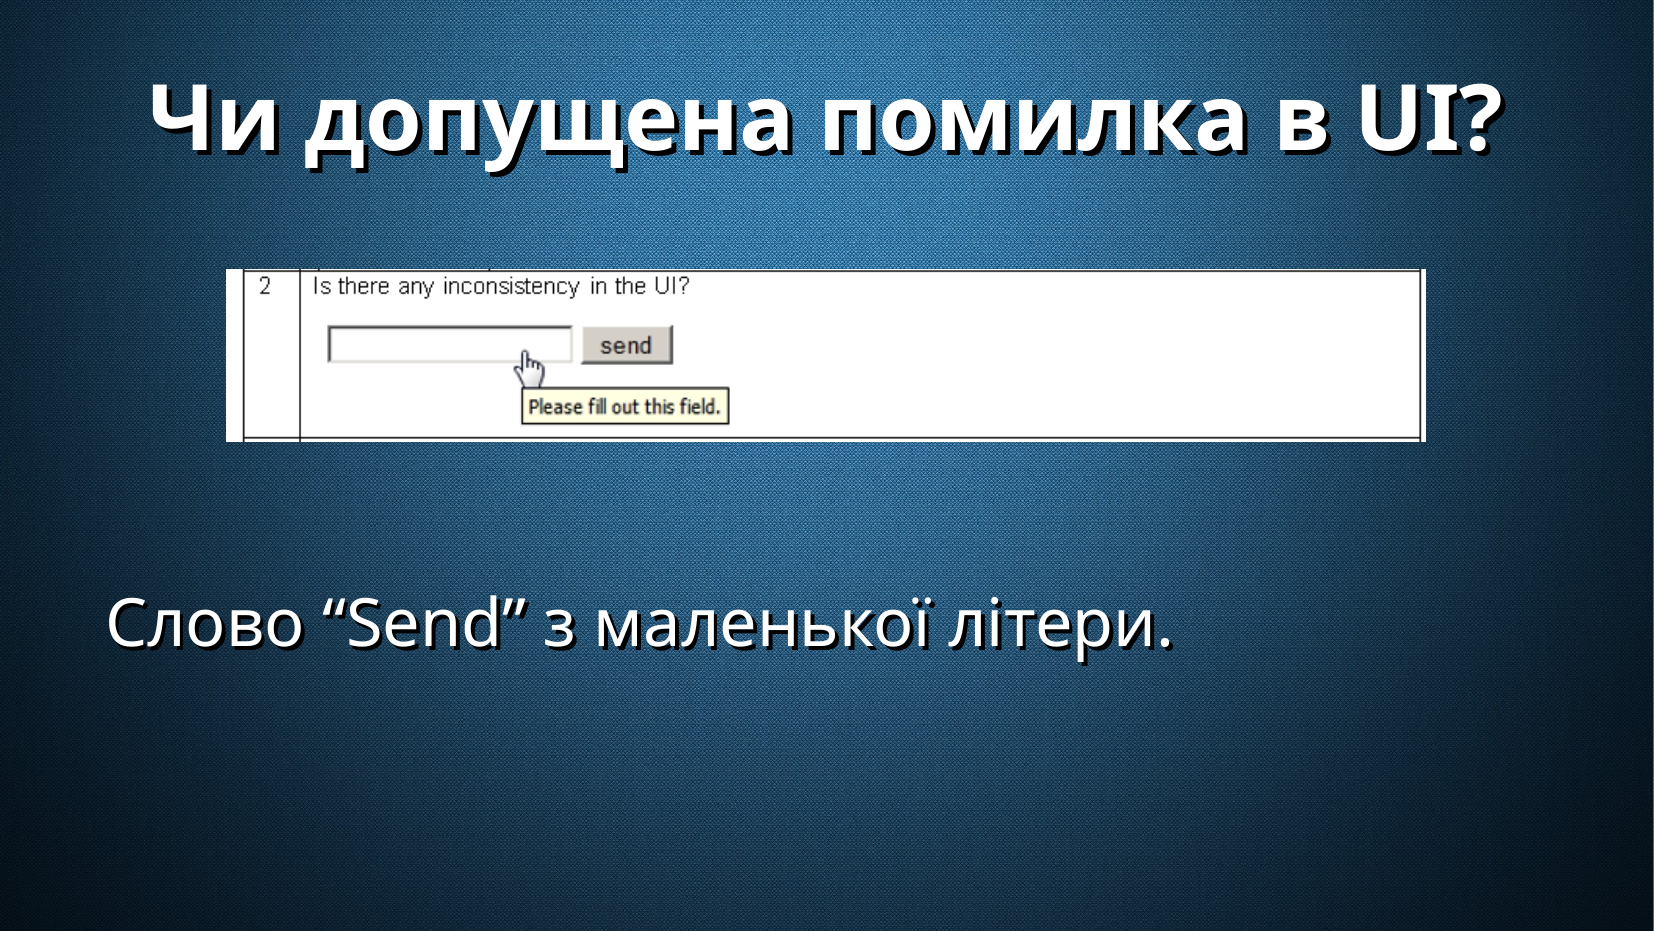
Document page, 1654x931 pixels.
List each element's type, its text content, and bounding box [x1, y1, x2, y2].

picture [0, 0, 1654, 931]
subtitle Слово “Send” з маленької літери. [105, 480, 1616, 765]
title Чи допущена помилка в UI? [82, 37, 1571, 193]
